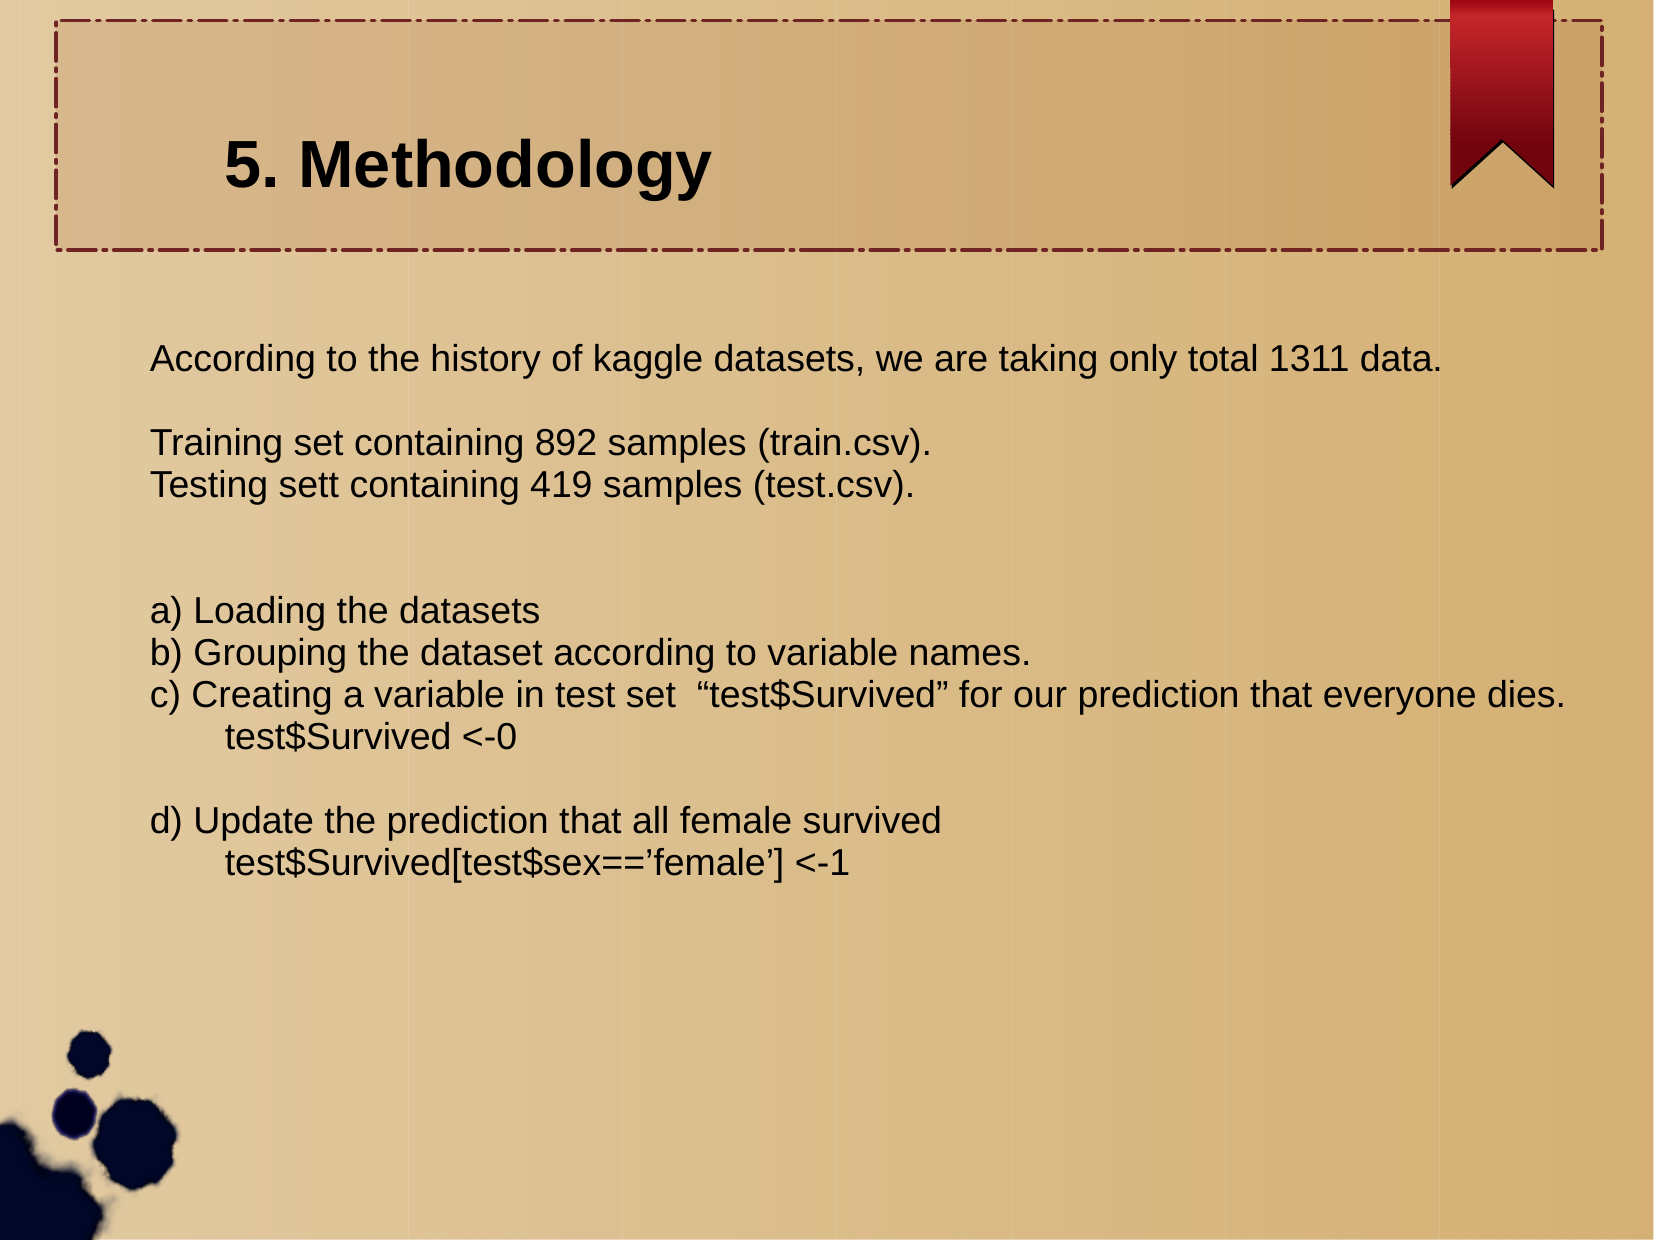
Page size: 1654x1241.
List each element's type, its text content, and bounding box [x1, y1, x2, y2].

text_box According to the history of kaggle datasets, we are taking only total 1311 data. Training set containing 892 samples (train.csv). Testing sett containing 419 samples (test.csv). a) Loading the datasets b) Grouping the dataset according to variable names. c) Creating a variable in test set “test$Survived” for our prediction that everyone dies. test$Survived <-0 d) Update the prediction that all female survived test$Survived[test$sex==’female’] <-1 [135, 330, 1582, 933]
text_box 5. Methodology [210, 120, 730, 210]
